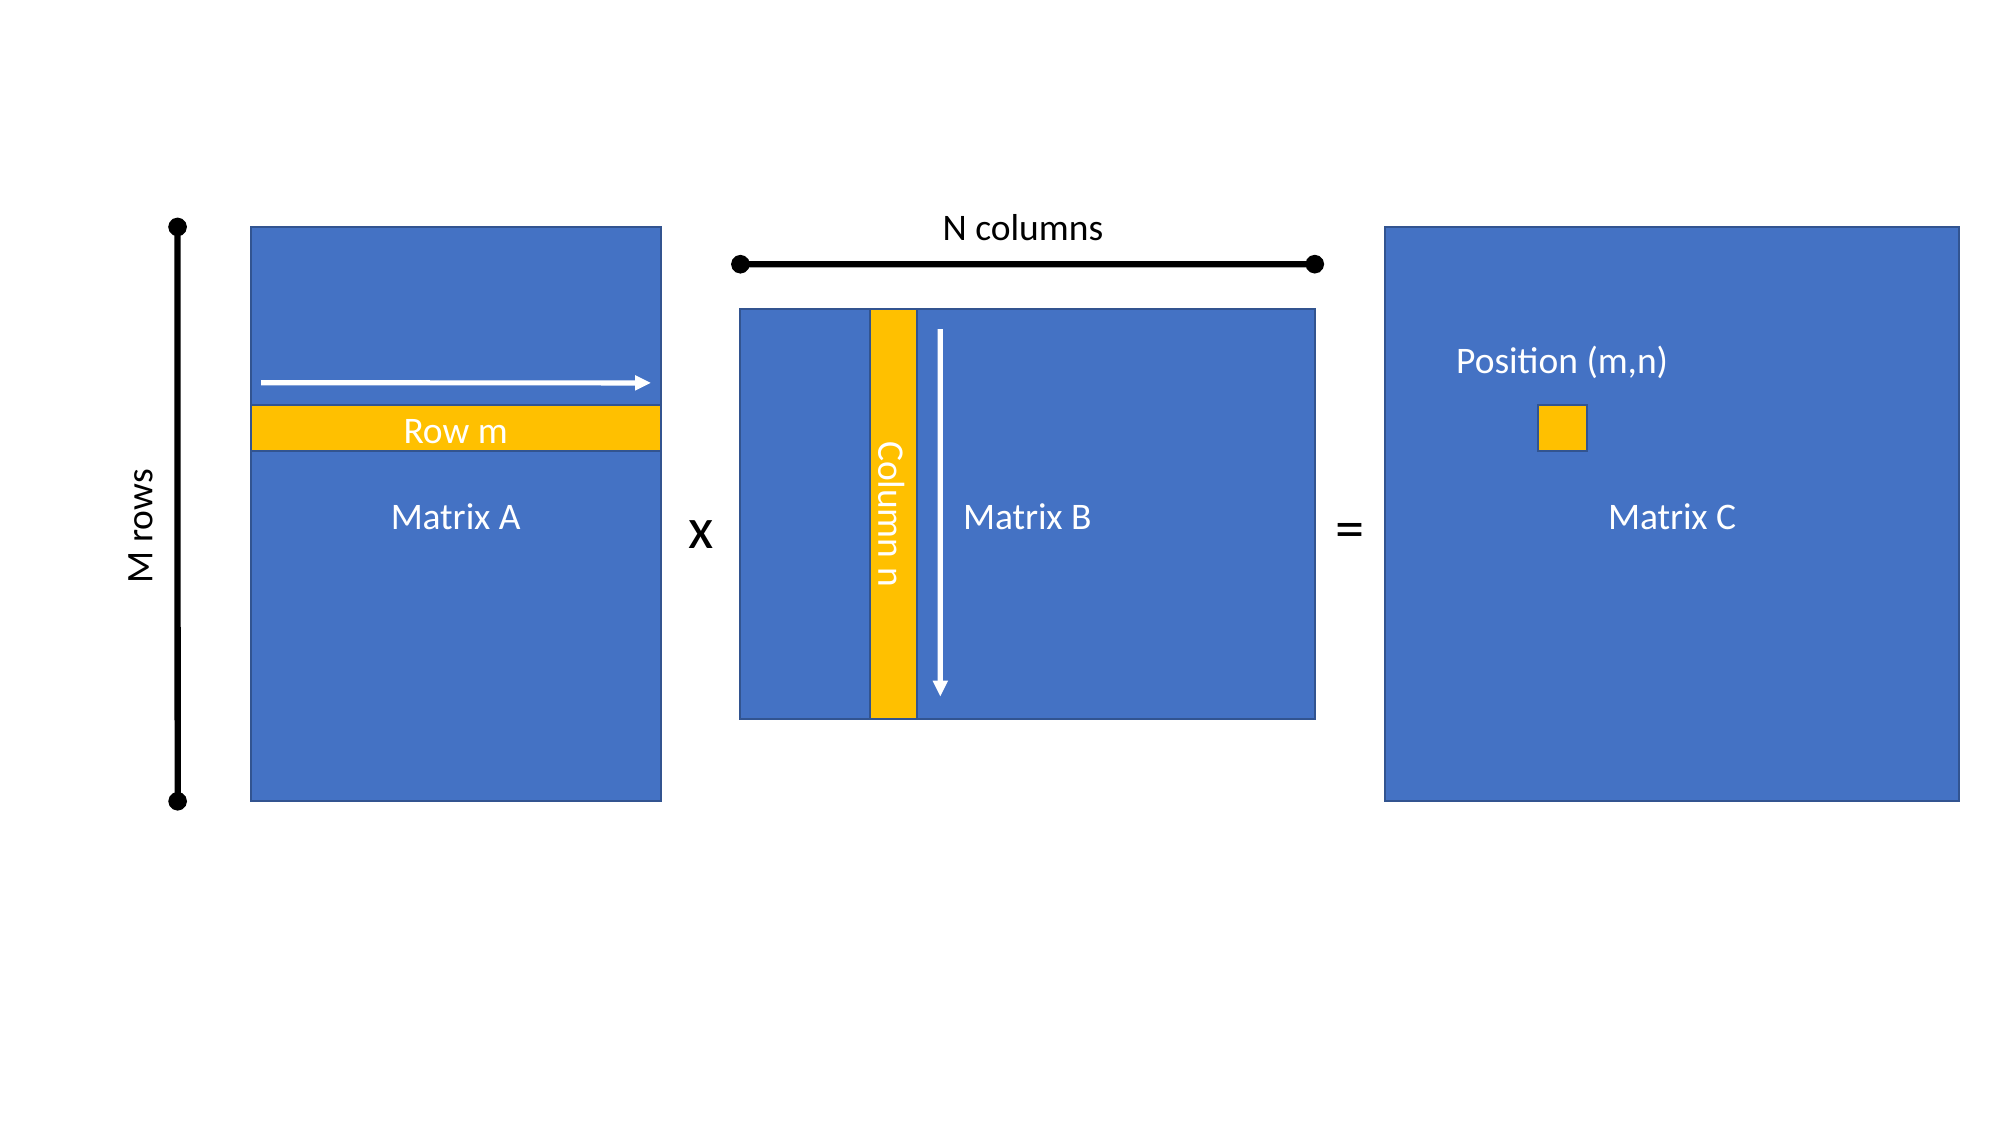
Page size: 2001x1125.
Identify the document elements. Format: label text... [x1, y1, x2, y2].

text_box Matrix C [1385, 227, 1960, 802]
text_box x [673, 483, 729, 568]
text_box M rows [107, 454, 168, 598]
text_box [1538, 404, 1587, 452]
text_box Matrix B [740, 308, 870, 720]
text_box Position (m,n) [1441, 329, 1684, 389]
text_box Column n [870, 308, 917, 720]
text_box Row m [250, 404, 662, 452]
text_box Matrix A [250, 226, 662, 404]
text_box N columns [927, 195, 1119, 256]
text_box = [1320, 483, 1380, 568]
text_box Matrix A [250, 452, 662, 802]
text_box Matrix B [917, 308, 1315, 720]
